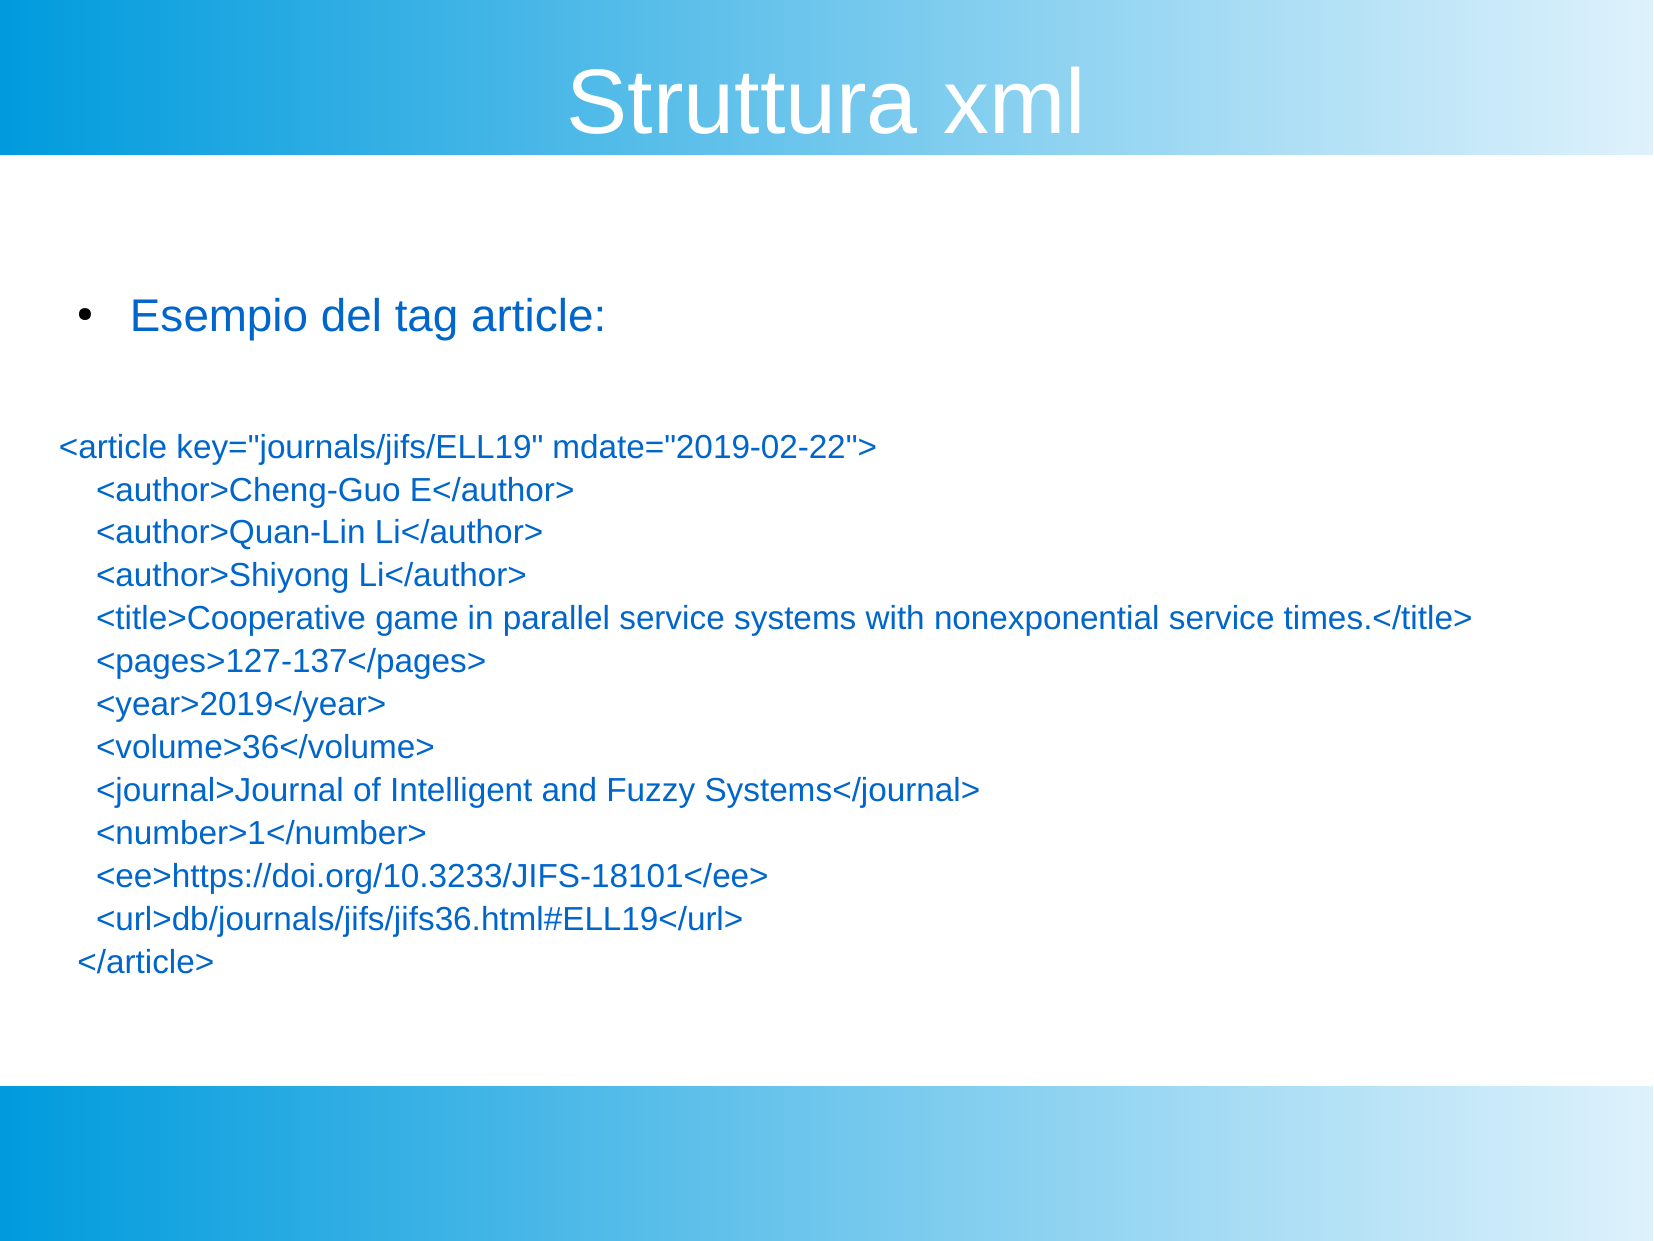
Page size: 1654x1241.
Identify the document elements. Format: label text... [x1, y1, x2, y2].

list Esempio del tag article: <article key="journals/jifs/ELL19" mdate="2019-02-22"> <author>Cheng-Guo E</author> <author>Quan-Lin Li</author> <author>Shiyong Li</author> <title>Cooperative game in parallel service systems with nonexponential service times.</title> <pages>127-137</pages> <year>2019</year> <volume>36</volume> <journal>Journal of Intelligent and Fuzzy Systems</journal> <number>1</number> <ee>https://doi.org/10.3233/JIFS-18101</ee> <url>db/journals/jifs/jifs36.html#ELL19</url> </article> [59, 290, 1548, 1062]
title Struttura xml [82, 49, 1571, 155]
